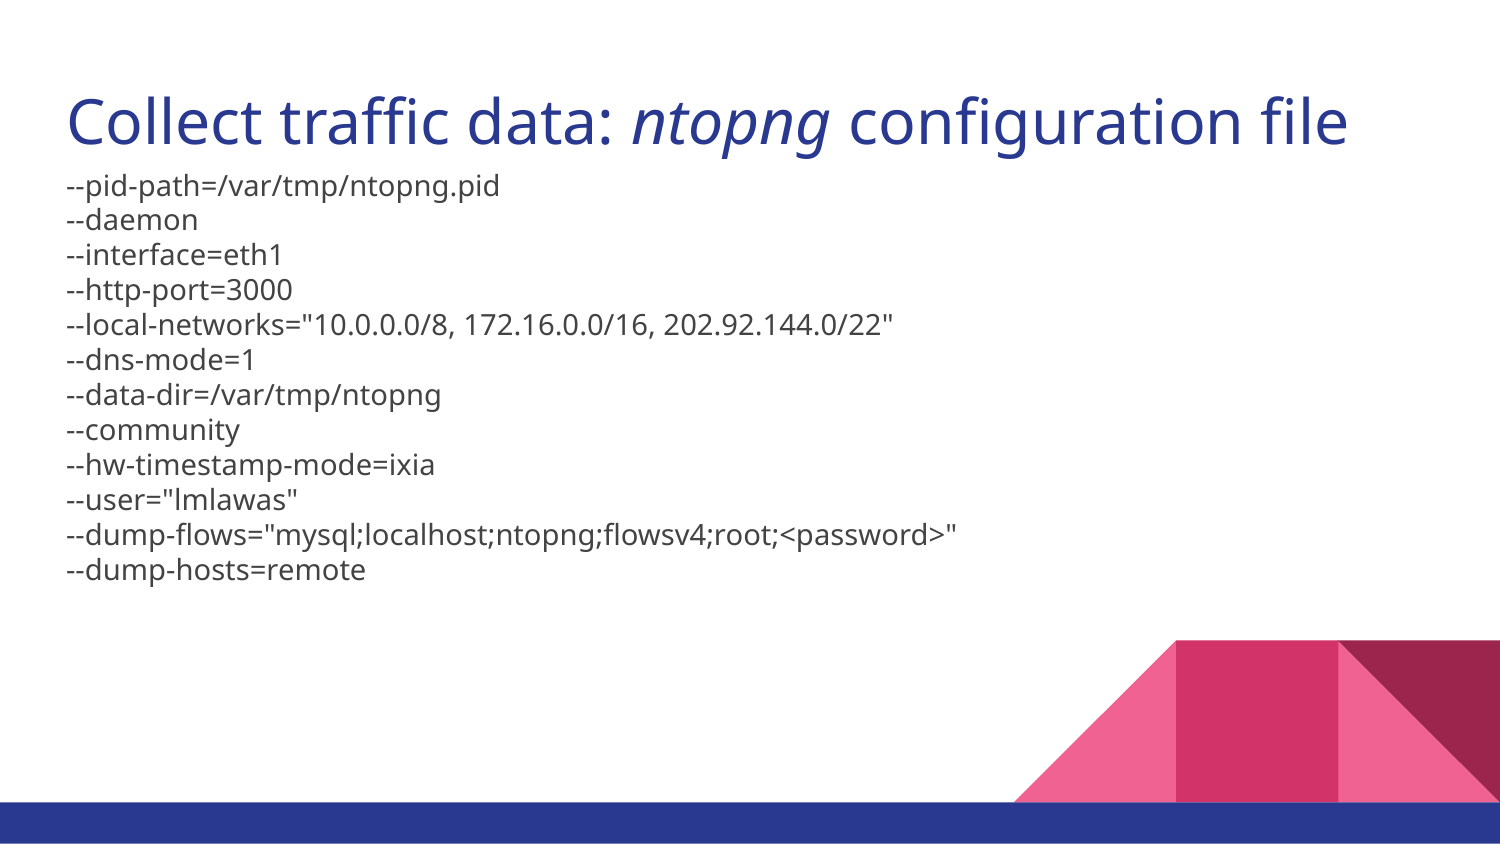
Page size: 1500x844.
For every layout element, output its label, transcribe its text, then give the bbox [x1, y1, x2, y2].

title Collect traffic data: ntopng configuration file [51, 67, 1449, 151]
list --pid-path=/var/tmp/ntopng.pid --daemon --interface=eth1 --http-port=3000 --local-networks="10.0.0.0/8, 172.16.0.0/16, 202.92.144.0/22" --dns-mode=1 --data-dir=/var/tmp/ntopng --community --hw-timestamp-mode=ixia --user="lmlawas" --dump-flows="mysql;localhost;ntopng;flowsv4;root;<password>" --dump-hosts=remote [51, 151, 1449, 700]
